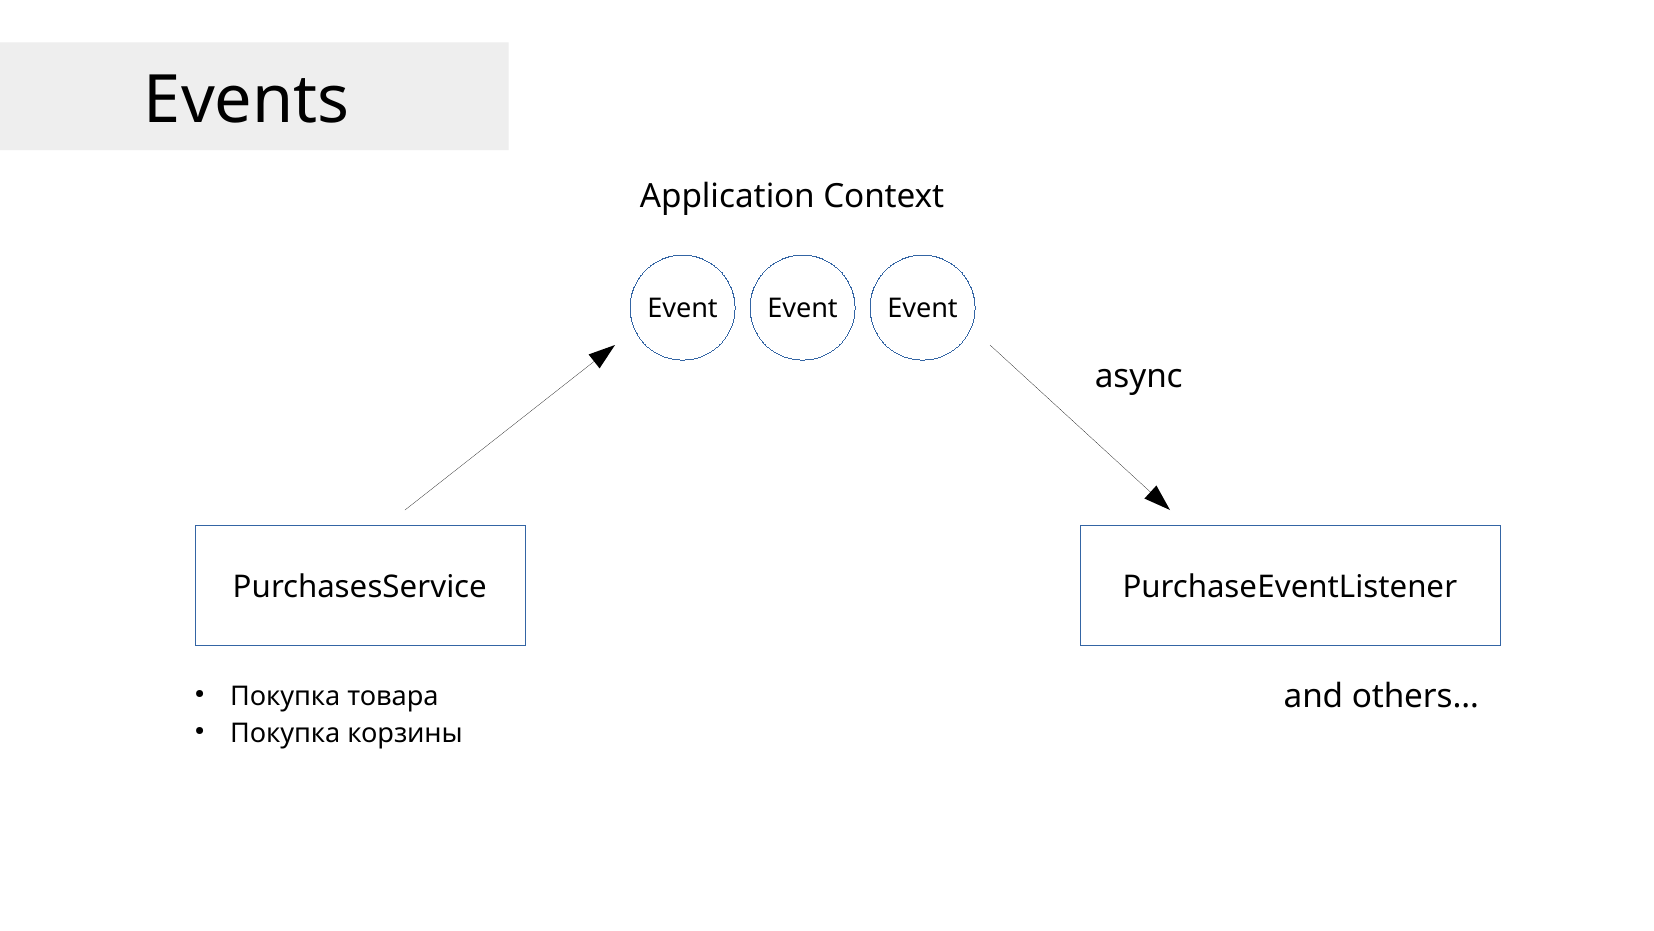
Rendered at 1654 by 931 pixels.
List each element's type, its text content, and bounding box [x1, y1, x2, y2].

text_box PurchaseEventListener [1080, 525, 1501, 646]
text_box Application Context [625, 165, 991, 221]
text_box Event [630, 255, 736, 361]
text_box PurchasesService [195, 525, 526, 646]
text_box and others… [1268, 664, 1505, 721]
text_box async [1080, 345, 1207, 401]
text_box Event [750, 255, 856, 361]
text_box Покупка товара Покупка корзины [180, 669, 499, 751]
title Events [0, 42, 509, 151]
text_box Event [870, 255, 976, 361]
